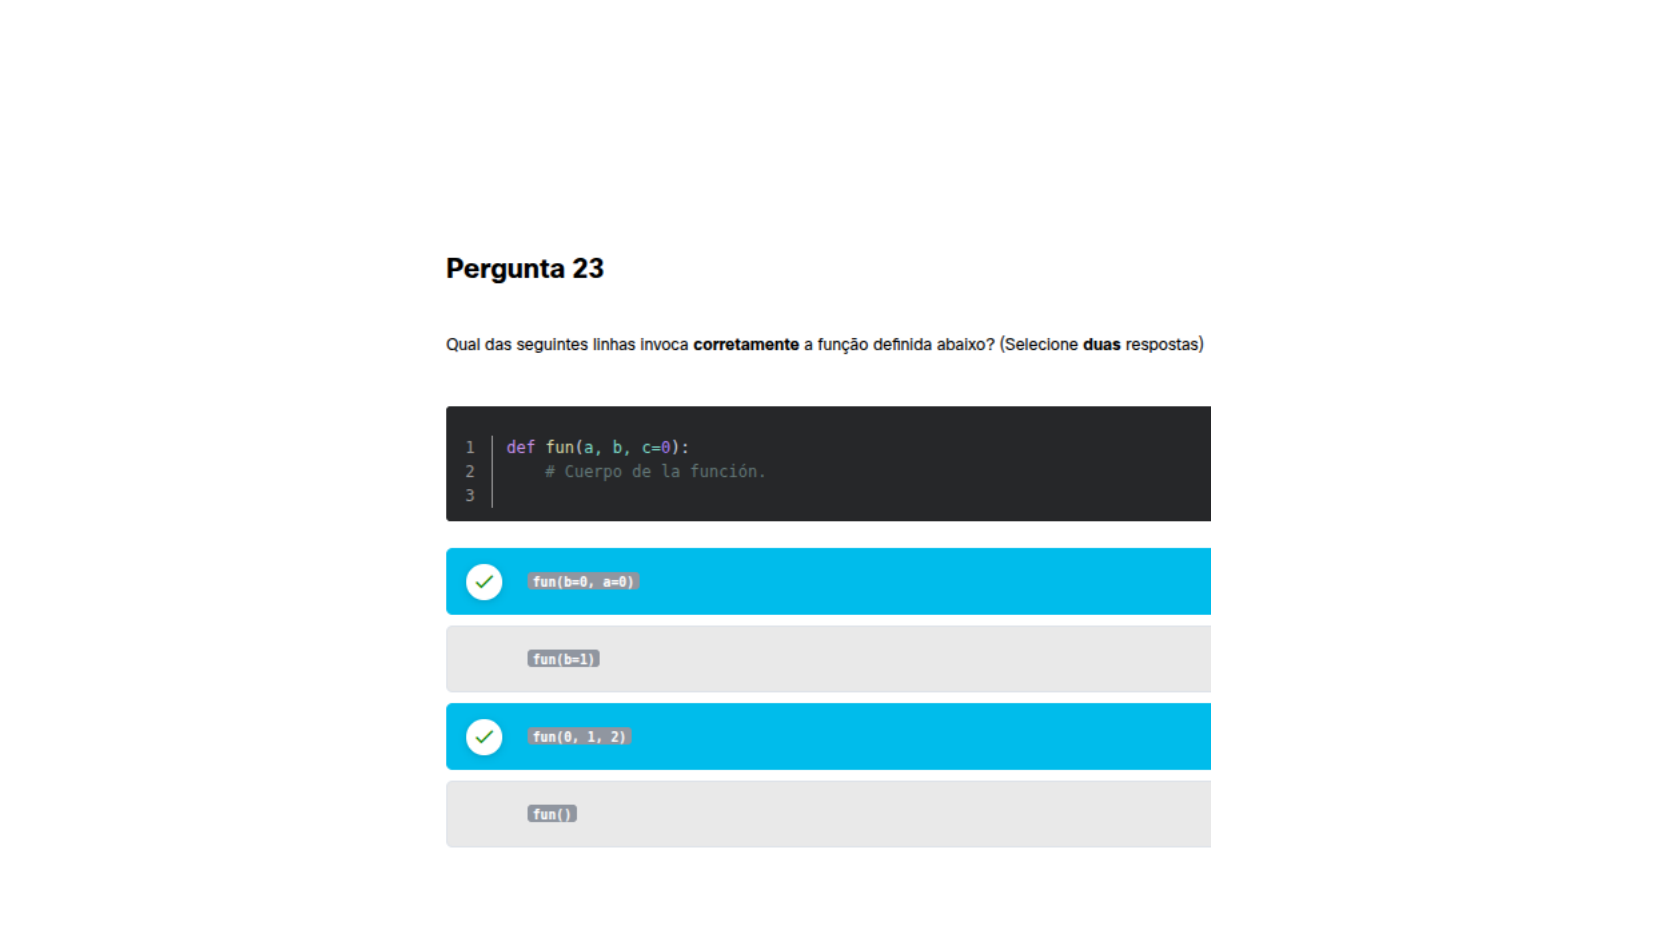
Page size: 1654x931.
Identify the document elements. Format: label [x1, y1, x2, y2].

picture [467, 720, 502, 755]
picture [528, 573, 639, 589]
picture [467, 564, 502, 600]
picture [528, 728, 631, 744]
picture [433, 250, 1211, 857]
